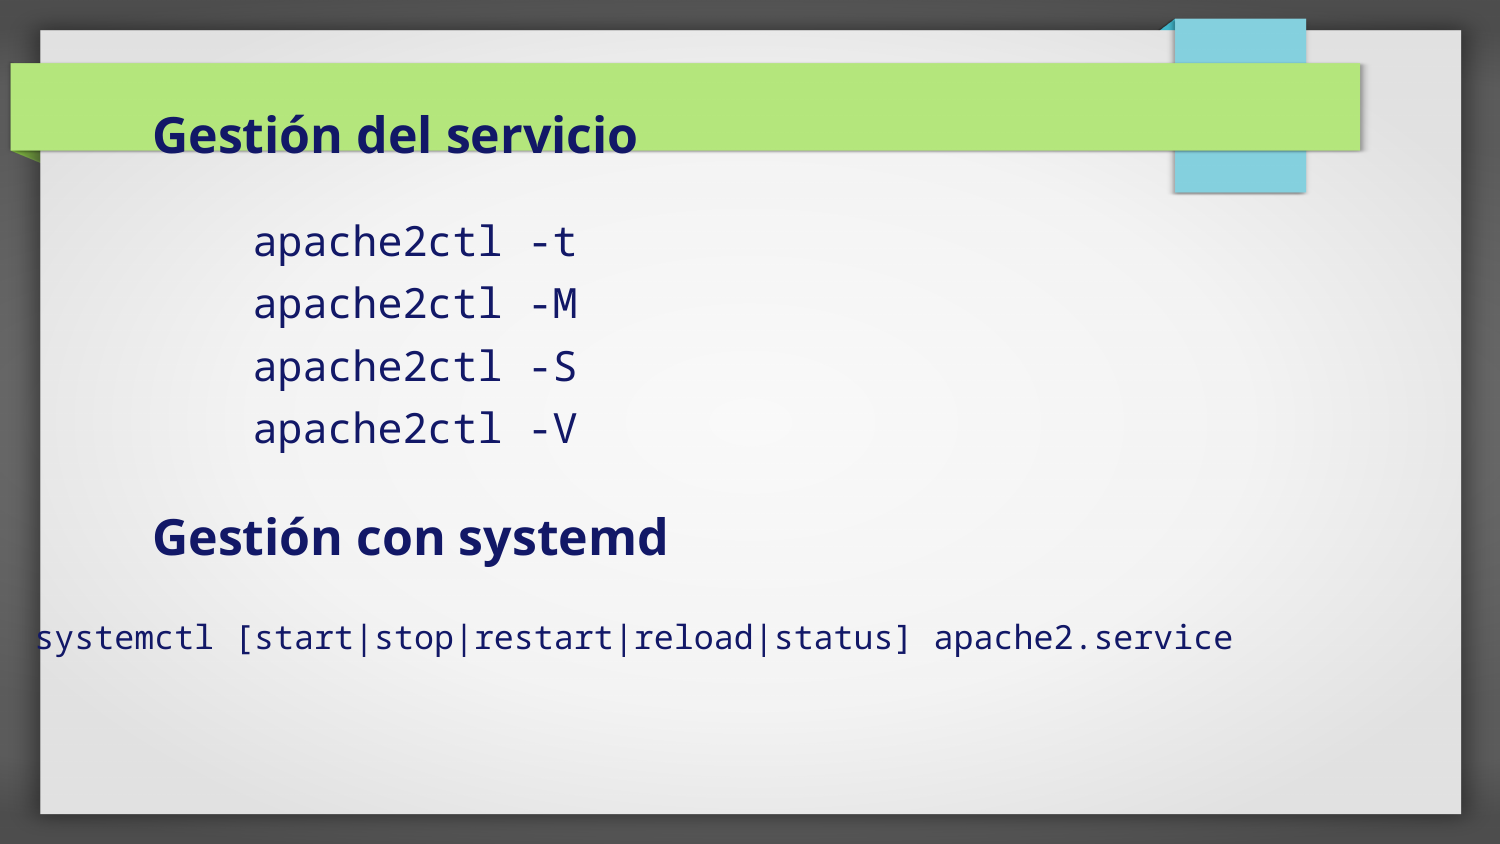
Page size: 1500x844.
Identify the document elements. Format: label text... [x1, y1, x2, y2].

list apache2ctl -t apache2ctl -M apache2ctl -S apache2ctl -V [137, 199, 1217, 308]
picture [0, 0, 1500, 844]
list systemctl [start|stop|restart|reload|status] apache2.service [19, 601, 1323, 709]
title Gestión del servicio [137, 99, 1011, 179]
title Gestión con systemd [137, 500, 1011, 581]
